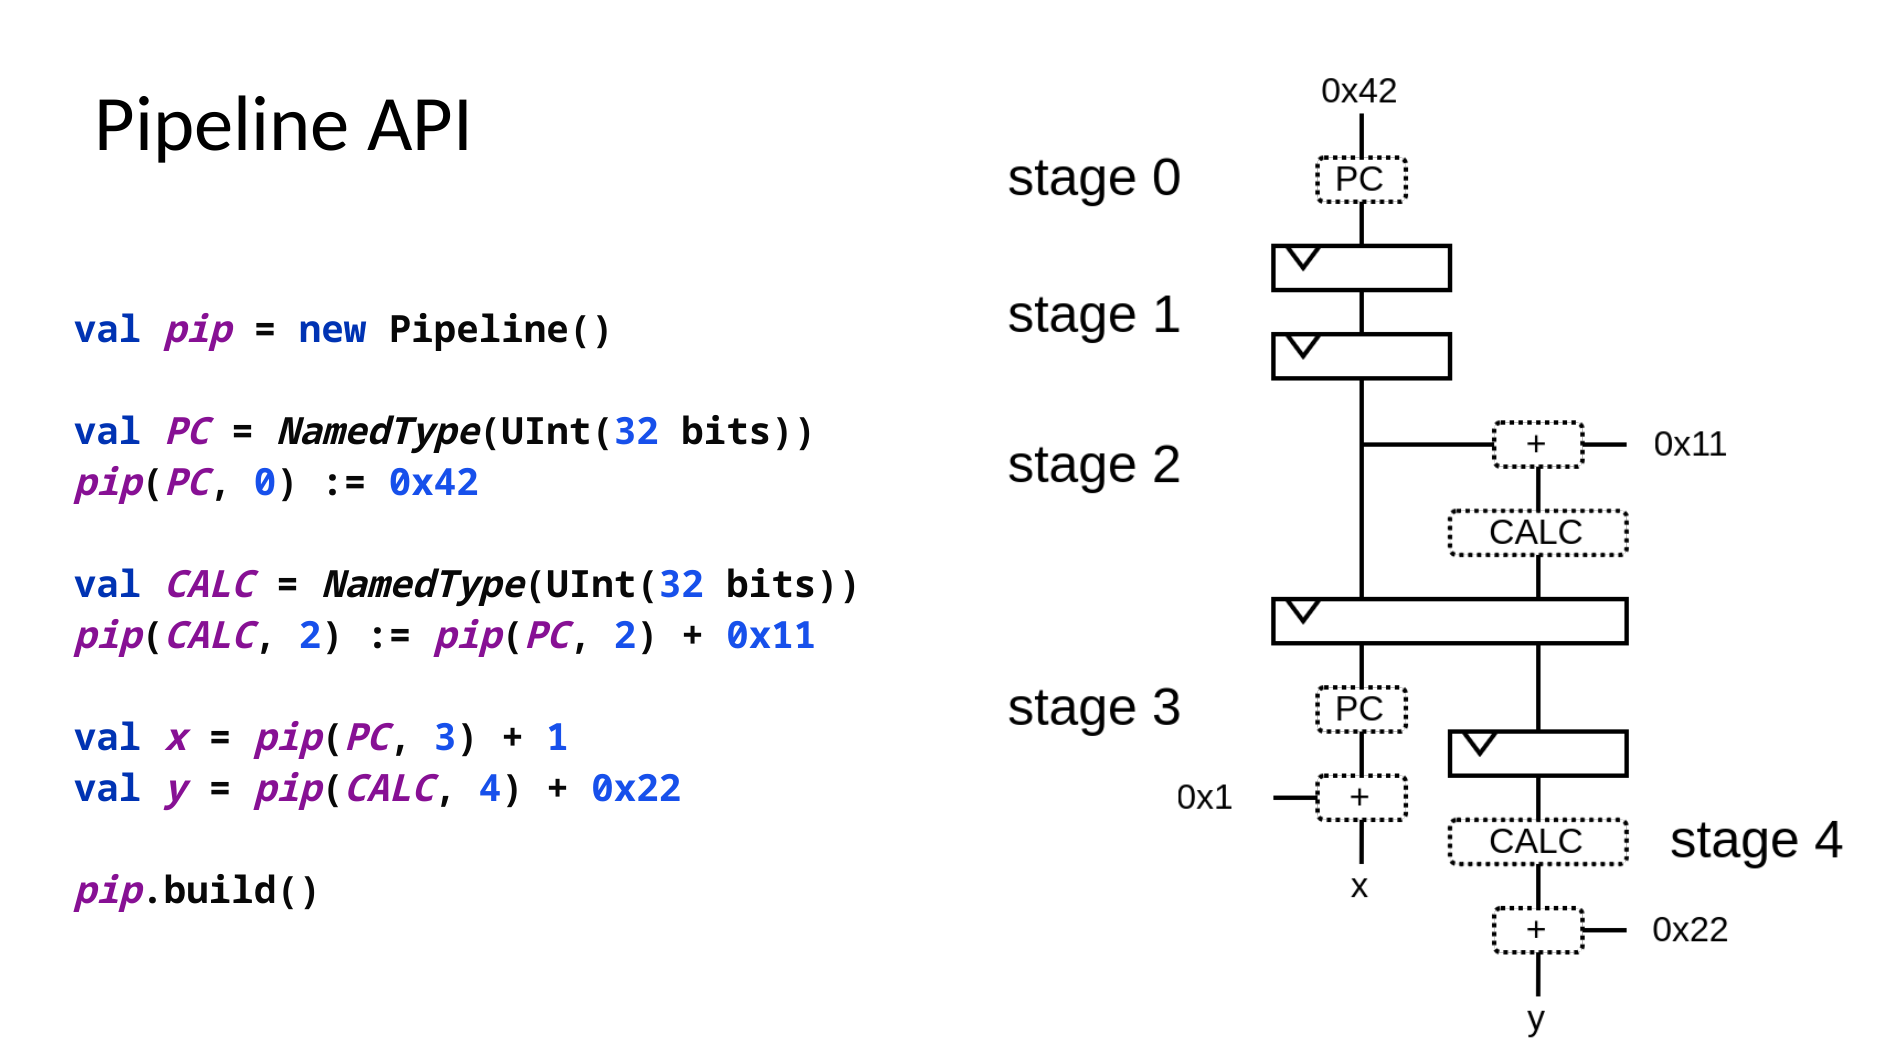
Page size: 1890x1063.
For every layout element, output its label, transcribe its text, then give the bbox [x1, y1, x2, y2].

picture [918, 23, 1890, 1063]
text_box val pip = new Pipeline() val PC = NamedType(UInt(32 bits)) pip(PC, 0) := 0x42 val CALC = NamedType(UInt(32 bits)) pip(CALC, 2) := pip(PC, 2) + 0x11 val x = pip(PC, 3) + 1 val y = pip(CALC, 4) + 0x22 pip.build() [59, 295, 918, 1063]
title Pipeline API [94, 42, 918, 220]
